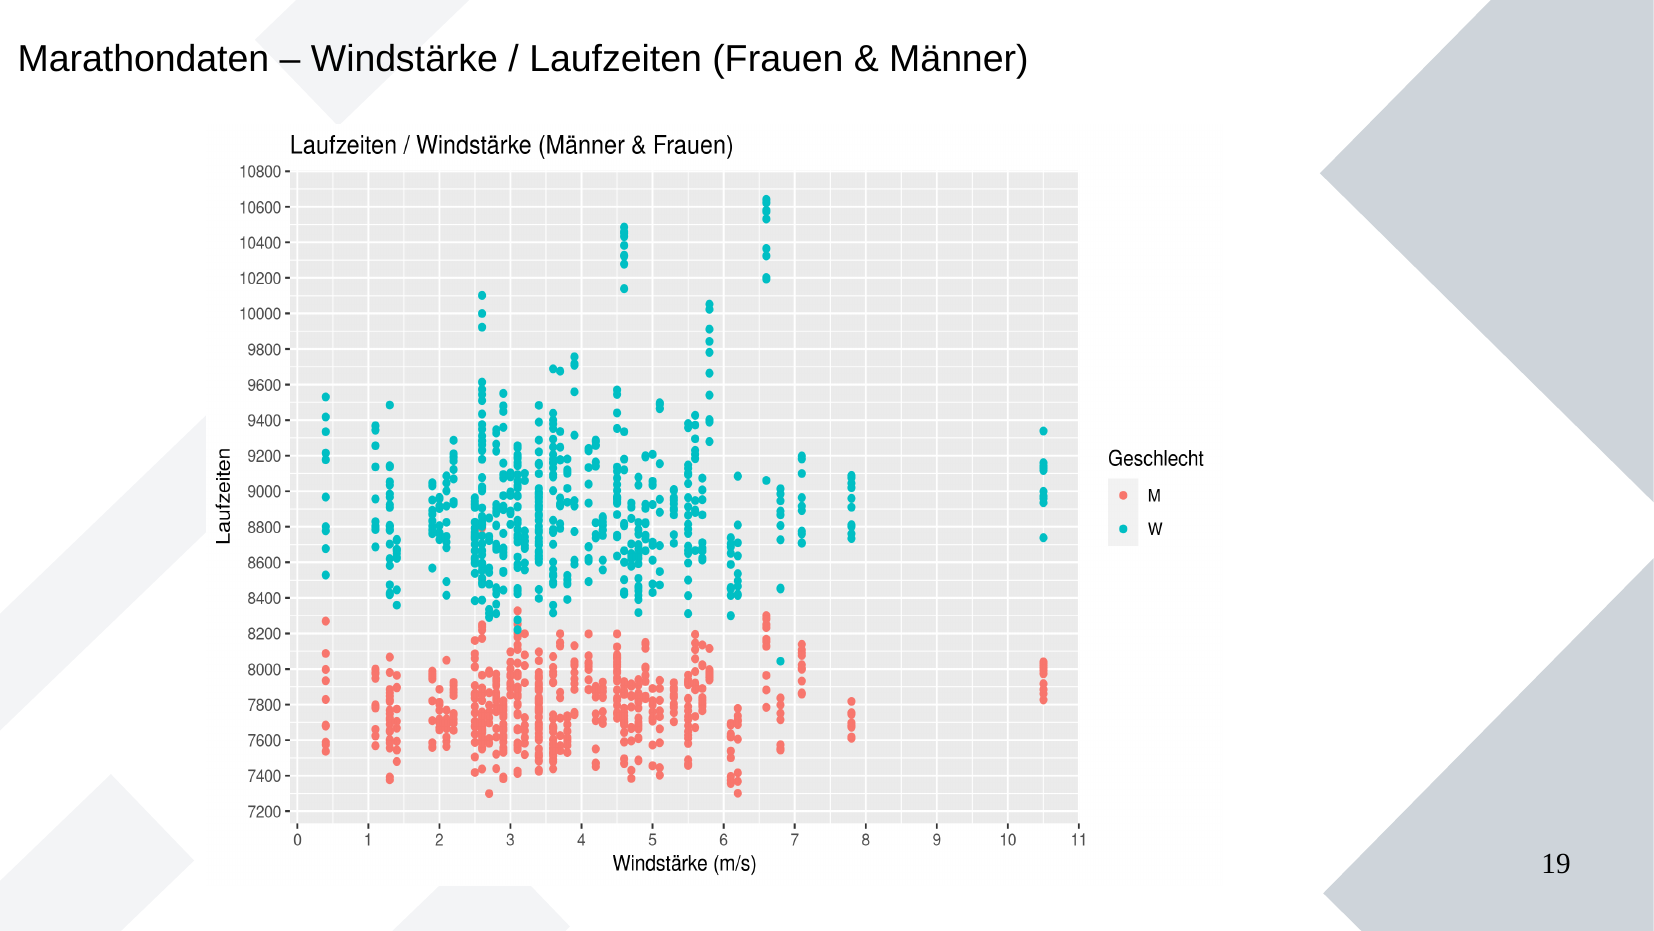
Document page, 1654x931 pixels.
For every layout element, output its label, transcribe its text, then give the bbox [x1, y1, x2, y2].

title Marathondaten – Windstärke / Laufzeiten (Frauen & Männer) [17, 27, 1506, 89]
picture [206, 124, 1223, 886]
